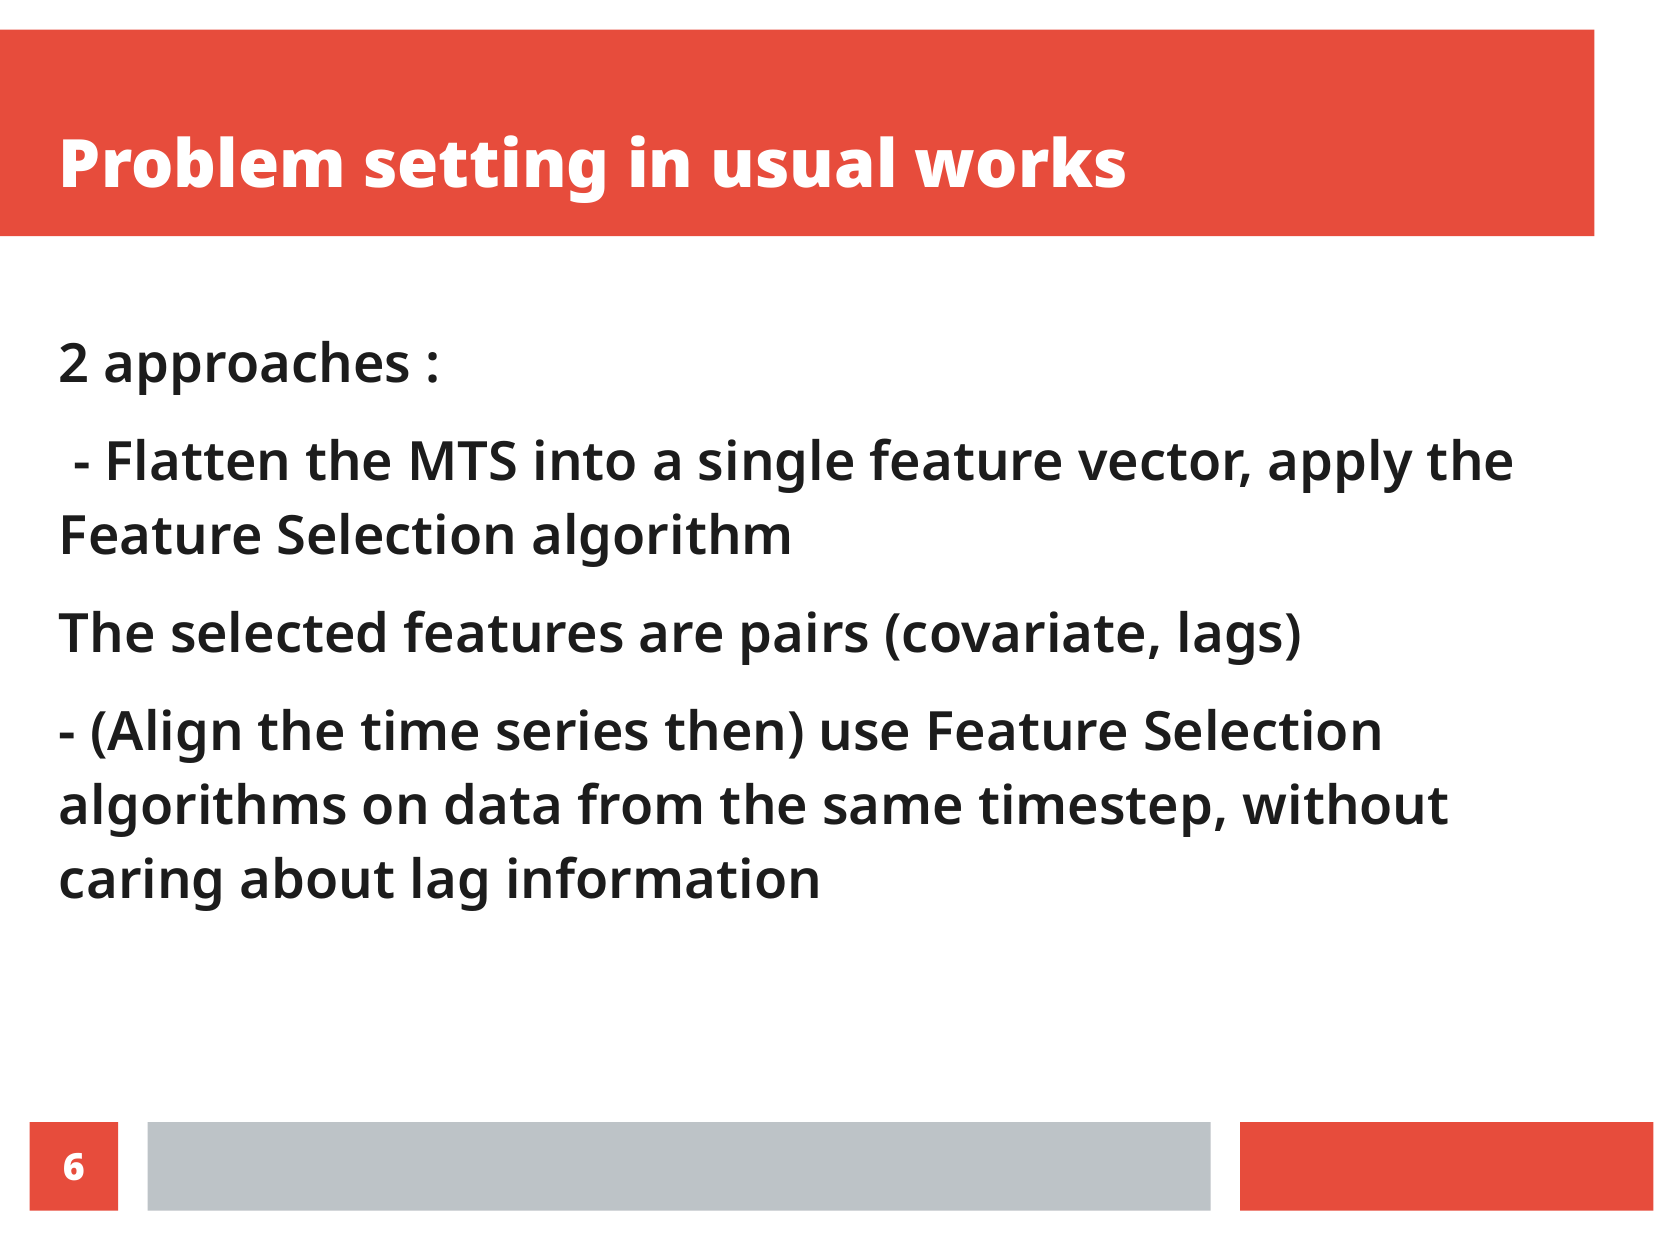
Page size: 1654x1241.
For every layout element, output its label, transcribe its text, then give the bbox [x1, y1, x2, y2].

title Problem setting in usual works [59, 59, 1595, 207]
list 2 approaches : - Flatten the MTS into a single feature vector, apply the Feature Selection algorithm The selected features are pairs (covariate, lags) - (Align the time series then) use Feature Selection algorithms on data from the same timestep, without caring about lag information [59, 324, 1565, 1093]
